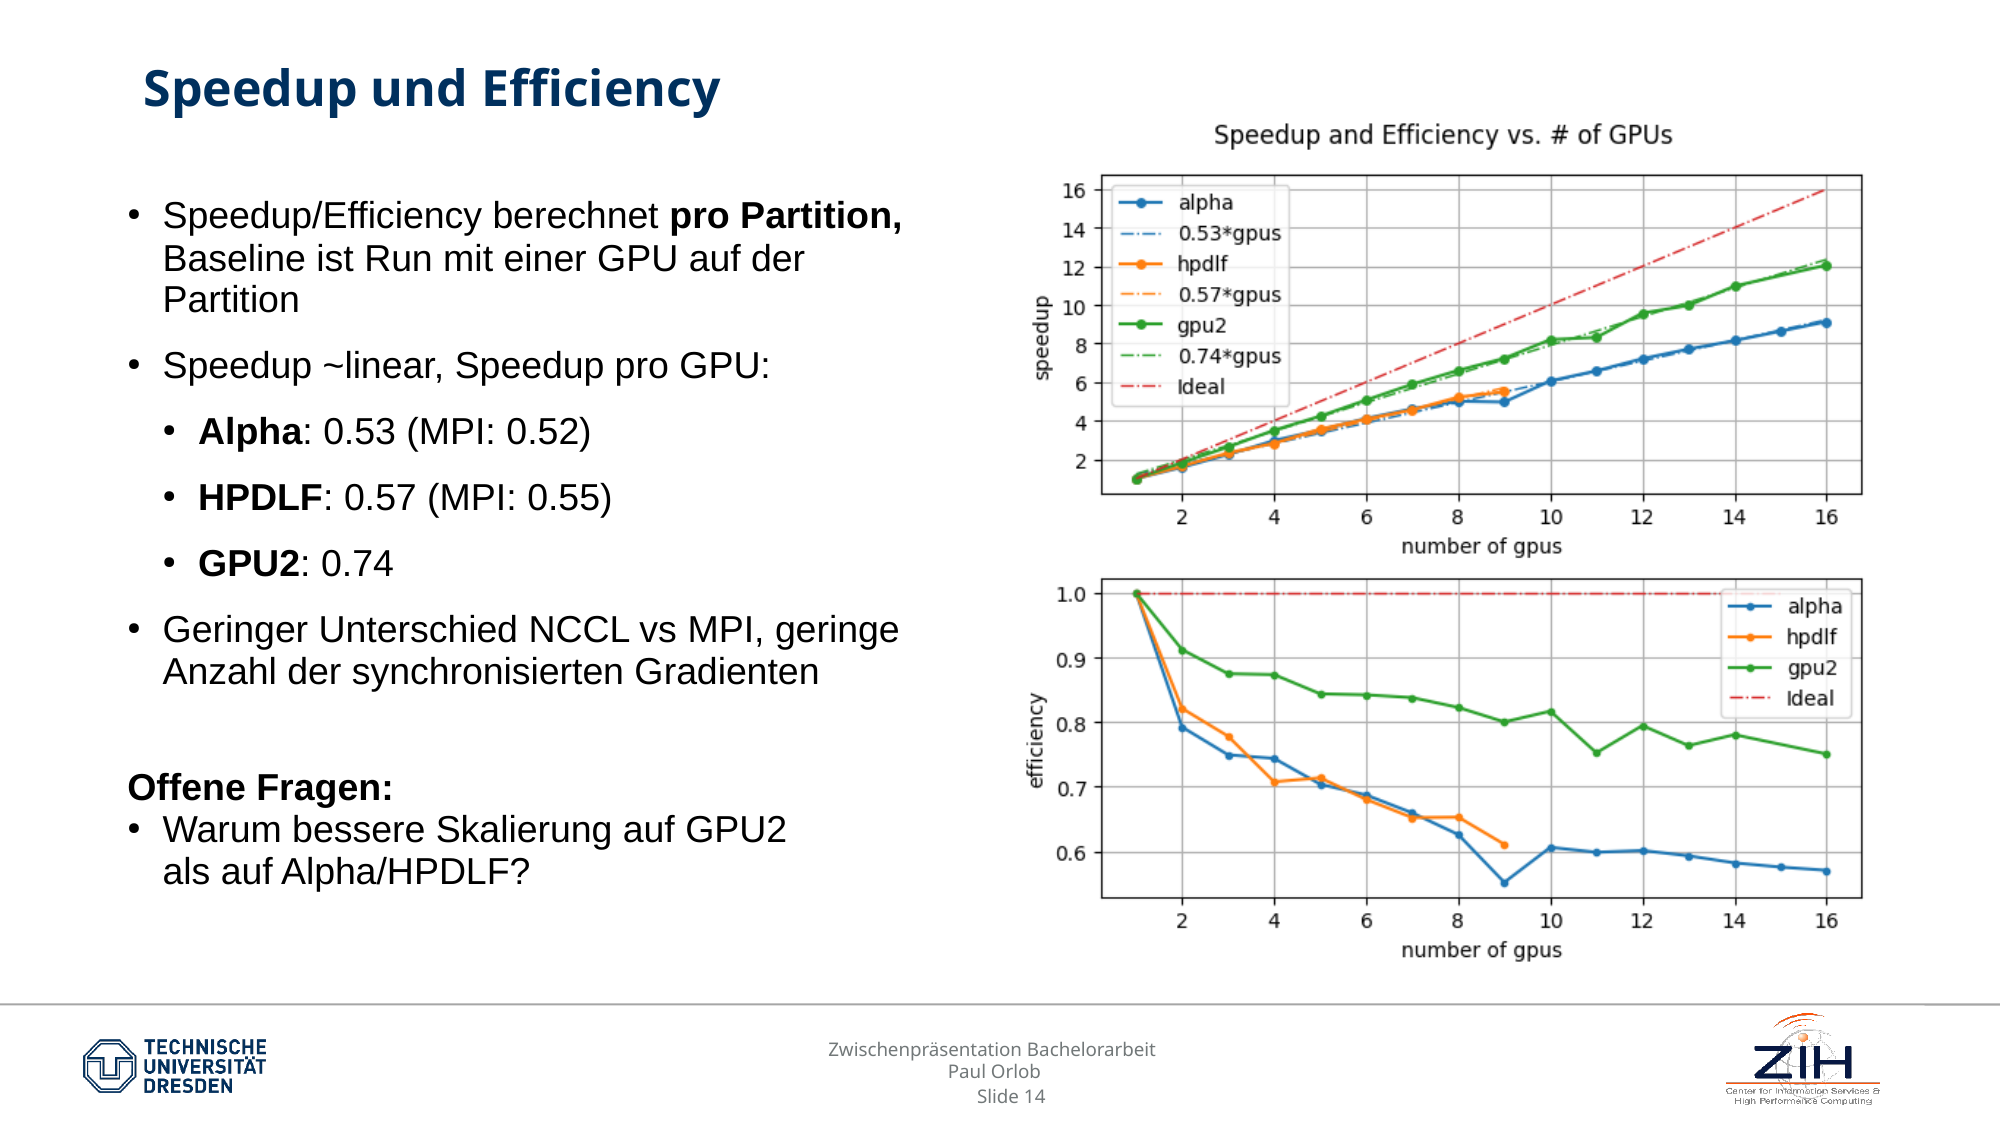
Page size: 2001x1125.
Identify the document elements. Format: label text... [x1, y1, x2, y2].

title Speedup und Efficiency [143, 56, 1880, 169]
text_box Speedup/Efficiency berechnet pro Partition, Baseline ist Run mit einer GPU auf der Partition Speedup ~linear, Speedup pro GPU: Alpha: 0.53 (MPI: 0.52) HPDLF: 0.57 (MPI: 0.55) GPU2: 0.74 Geringer Unterschied NCCL vs MPI, geringe Anzahl der synchronisierten Gradienten [112, 187, 938, 701]
text_box Offene Fragen: Warum bessere Skalierung auf GPU2 als auf Alpha/HPDLF? [112, 759, 826, 901]
picture [83, 1039, 266, 1093]
picture [1012, 109, 1876, 976]
picture [1726, 1013, 1880, 1105]
